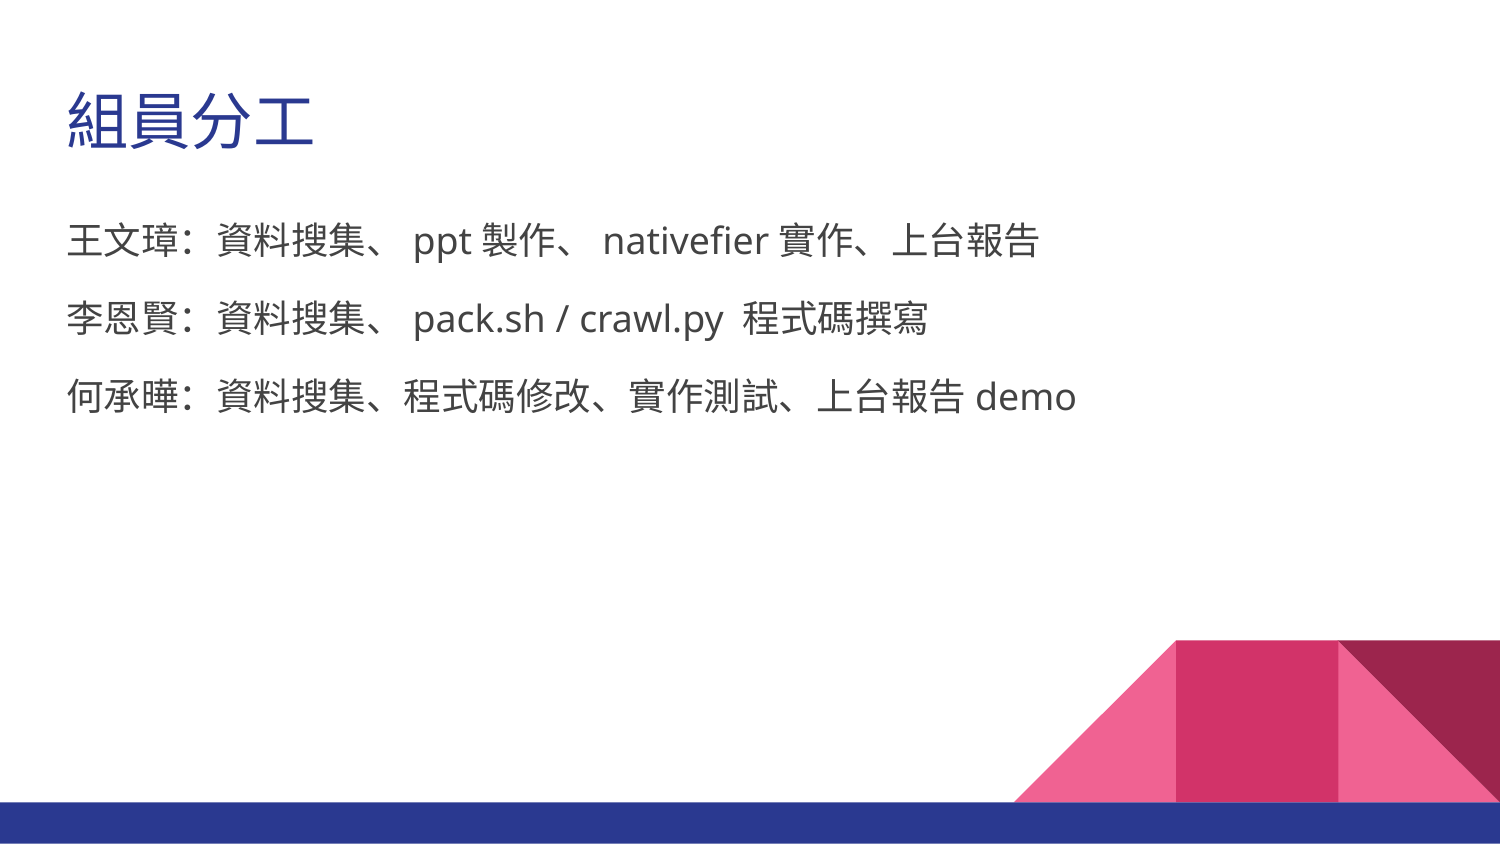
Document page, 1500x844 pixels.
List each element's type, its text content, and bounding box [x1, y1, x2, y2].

list 王文璋：資料搜集、ppt製作、nativefier實作、上台報告 李恩賢：資料搜集、pack.sh / crawl.py 程式碼撰寫 何承曄：資料搜集、程式碼修改、實作測試、上台報告demo [51, 201, 1449, 750]
title 組員分工 [51, 67, 1449, 167]
